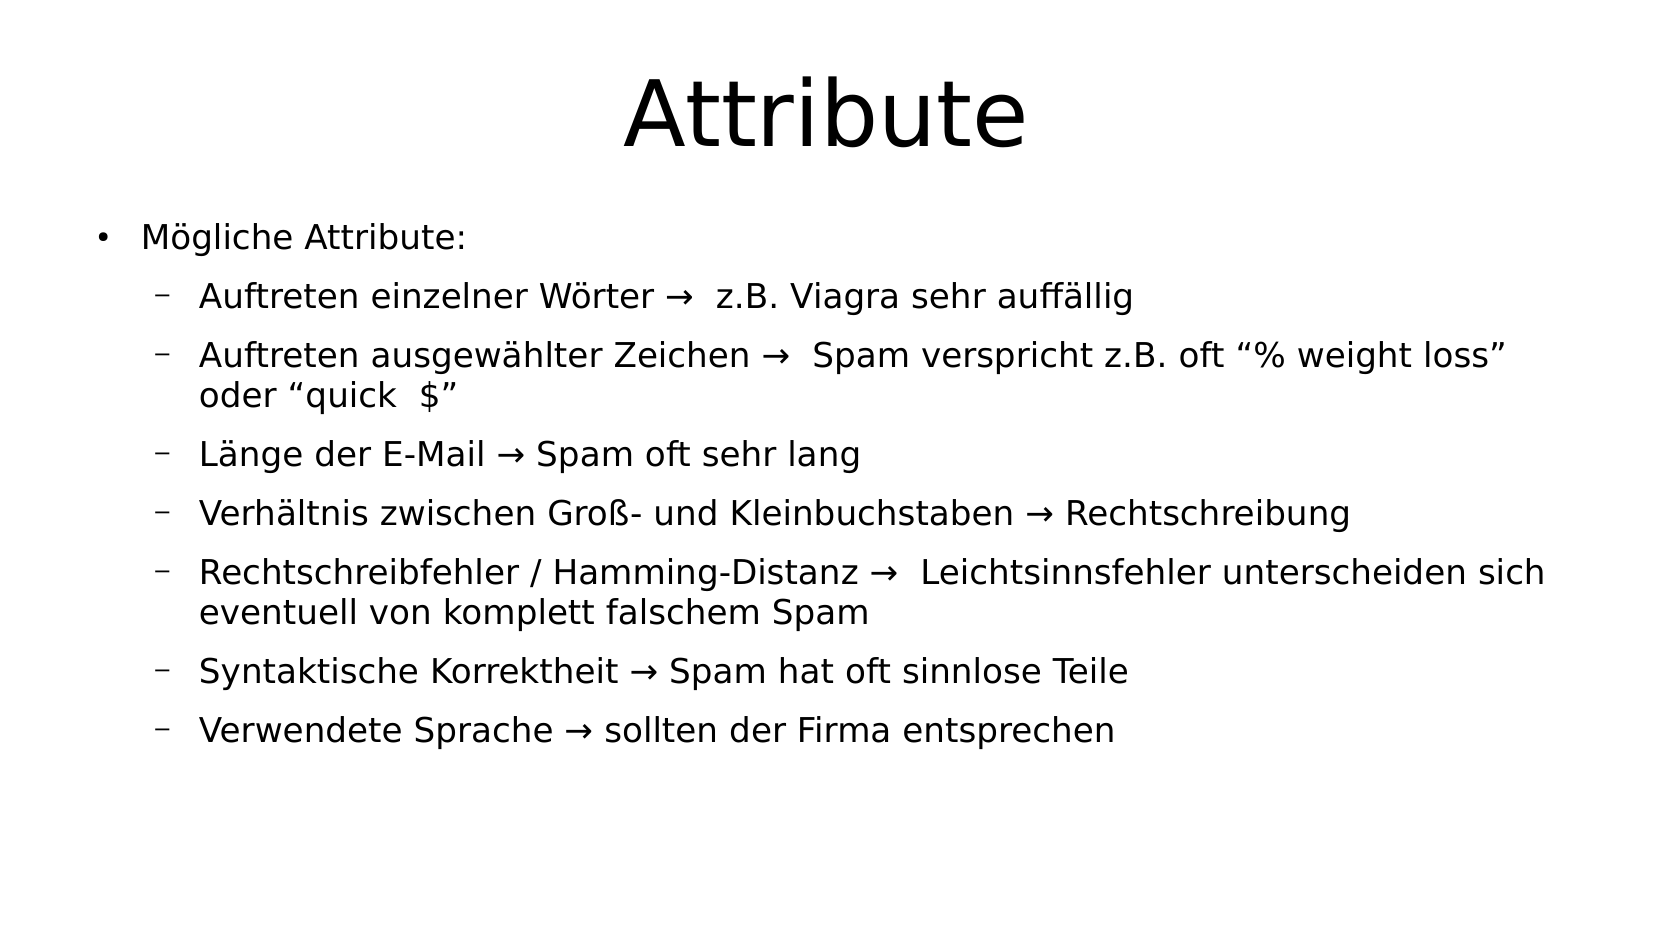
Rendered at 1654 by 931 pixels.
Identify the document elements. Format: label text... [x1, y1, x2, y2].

title Attribute [82, 37, 1571, 193]
list Mögliche Attribute: Auftreten einzelner Wörter → z.B. Viagra sehr auffällig Auftreten ausgewählter Zeichen → Spam verspricht z.B. oft “% weight loss” oder “quick $” Länge der E-Mail → Spam oft sehr lang Verhältnis zwischen Groß- und Kleinbuchstaben → Rechtschreibung Rechtschreibfehler / Hamming-Distanz → Leichtsinnsfehler unterscheiden sich eventuell von komplett falschem Spam Syntaktische Korrektheit → Spam hat oft sinnlose Teile Verwendete Sprache → sollten der Firma entsprechen [82, 217, 1571, 758]
